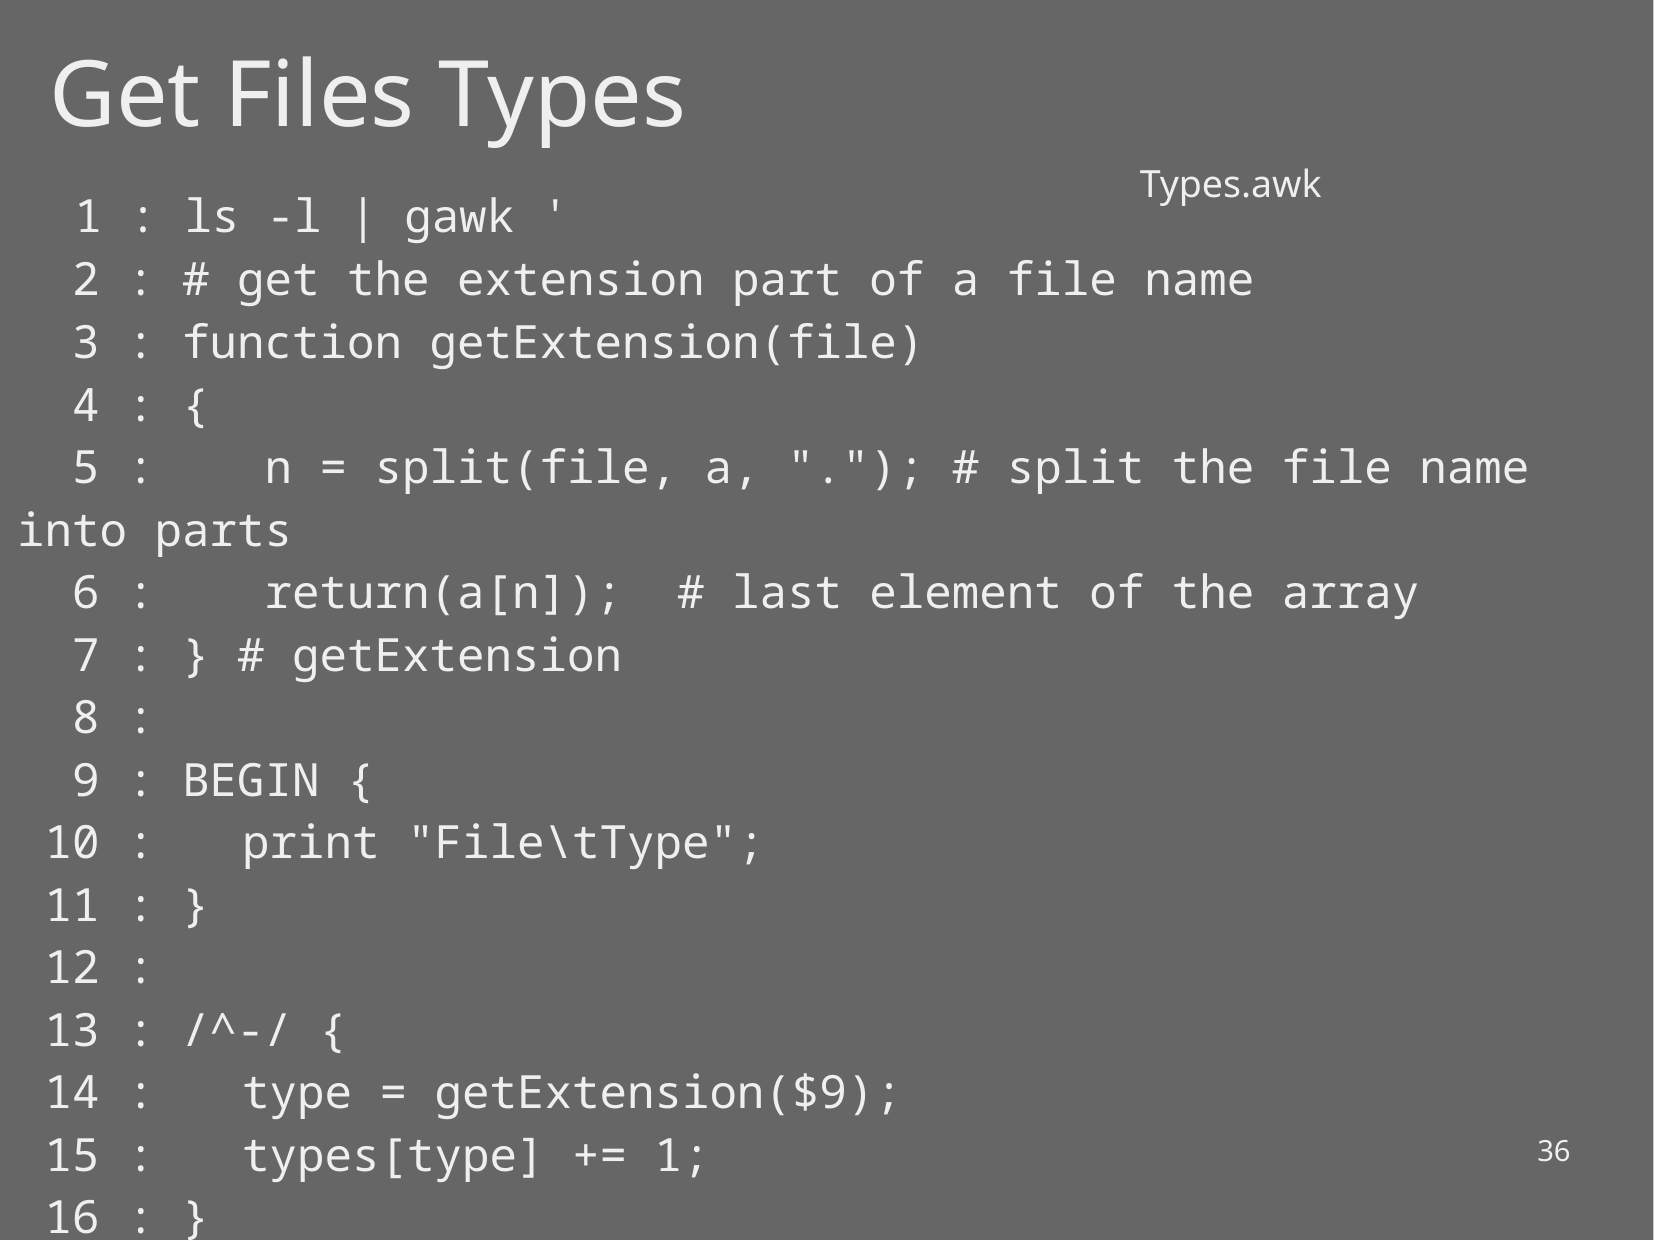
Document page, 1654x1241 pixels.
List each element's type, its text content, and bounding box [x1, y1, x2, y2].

text_box Types.awk [1125, 150, 1463, 203]
text_box 1 : ls -l | gawk ' 2 : # get the extension part of a file name 3 : function getExtension(file) 4 : { 5 : n = split(file, a, "."); # split the file name into parts 6 : return(a[n]); # last element of the array 7 : } # getExtension 8 : 9 : BEGIN { 10 : print "File\tType"; 11 : } 12 : 13 : /^-/ { 14 : type = getExtension($9); 15 : types[type] += 1; 16 : } 17 : 18 : END { 19 : for (t in types) { 20 : printf("%s\t%d\n", t,types[t]); 21 : } 22 : }’ [2, 171, 1653, 1241]
title Get Files Types [49, 37, 1538, 145]
